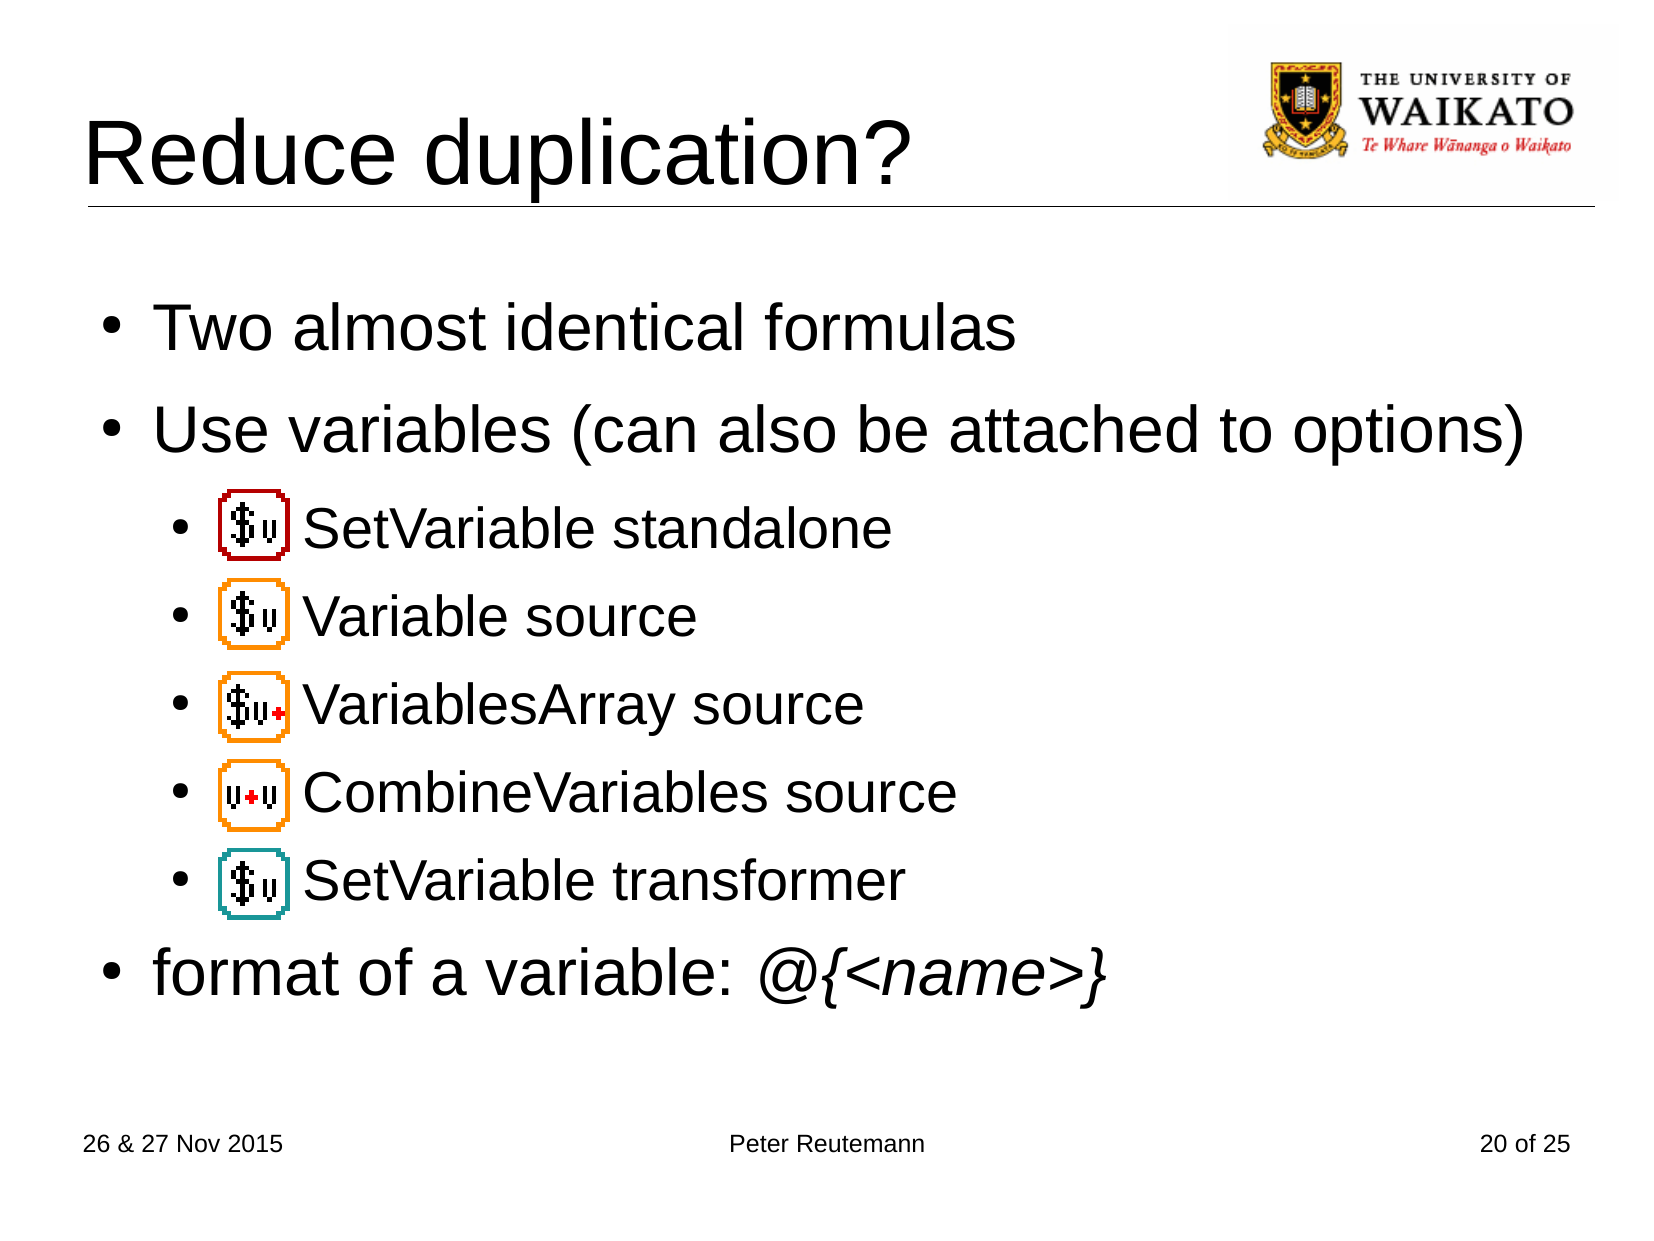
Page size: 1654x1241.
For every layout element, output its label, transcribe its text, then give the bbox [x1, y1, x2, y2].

picture [218, 759, 290, 832]
title Reduce duplication? [82, 49, 1571, 257]
picture [218, 848, 290, 920]
picture [1228, 24, 1619, 201]
picture [218, 578, 290, 650]
list Two almost identical formulas Use variables (can also be attached to options) SetVariable standalone Variable source VariablesArray source CombineVariables source SetVariable transformer format of a variable: @{<name>} [82, 290, 1571, 1010]
picture [218, 671, 290, 743]
picture [218, 489, 290, 561]
